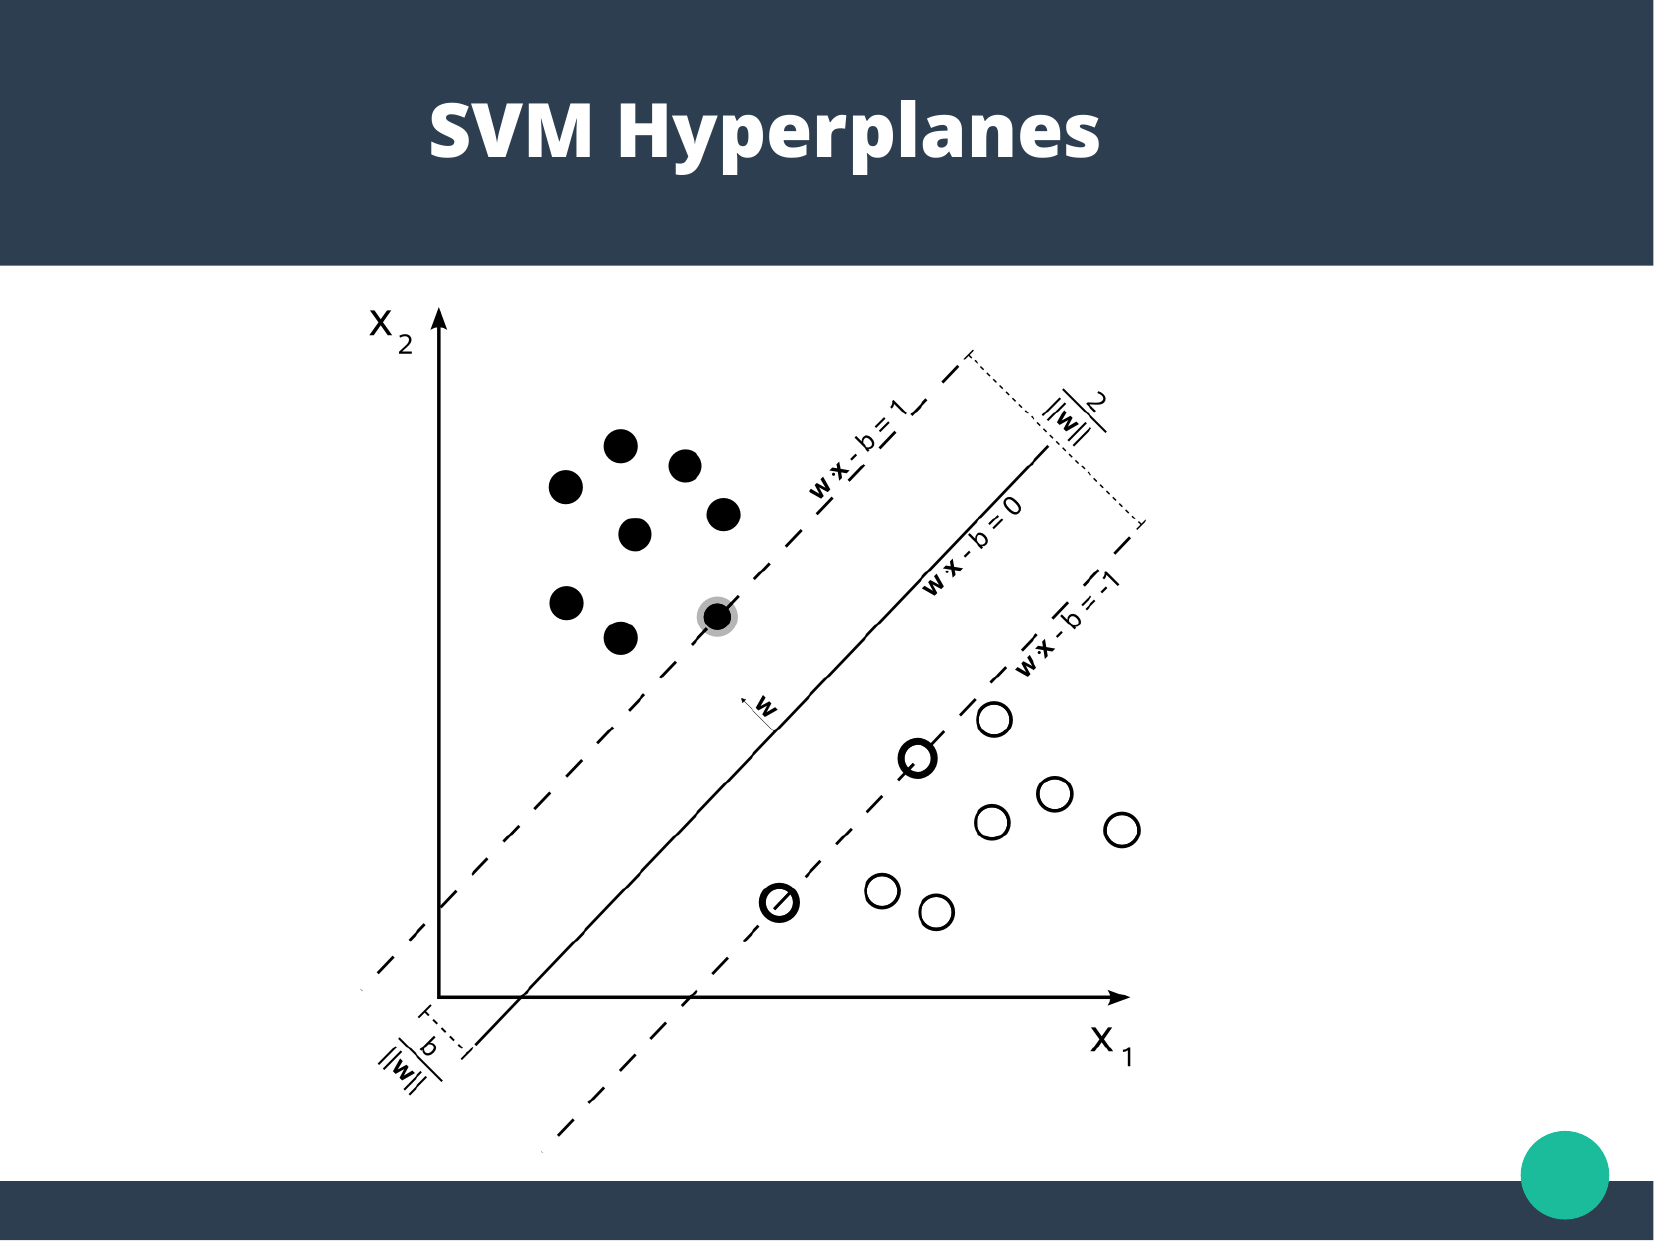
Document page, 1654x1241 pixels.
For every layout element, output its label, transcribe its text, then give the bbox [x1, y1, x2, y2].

picture [360, 307, 1146, 1153]
title SVM Hyperplanes [59, 49, 1595, 207]
